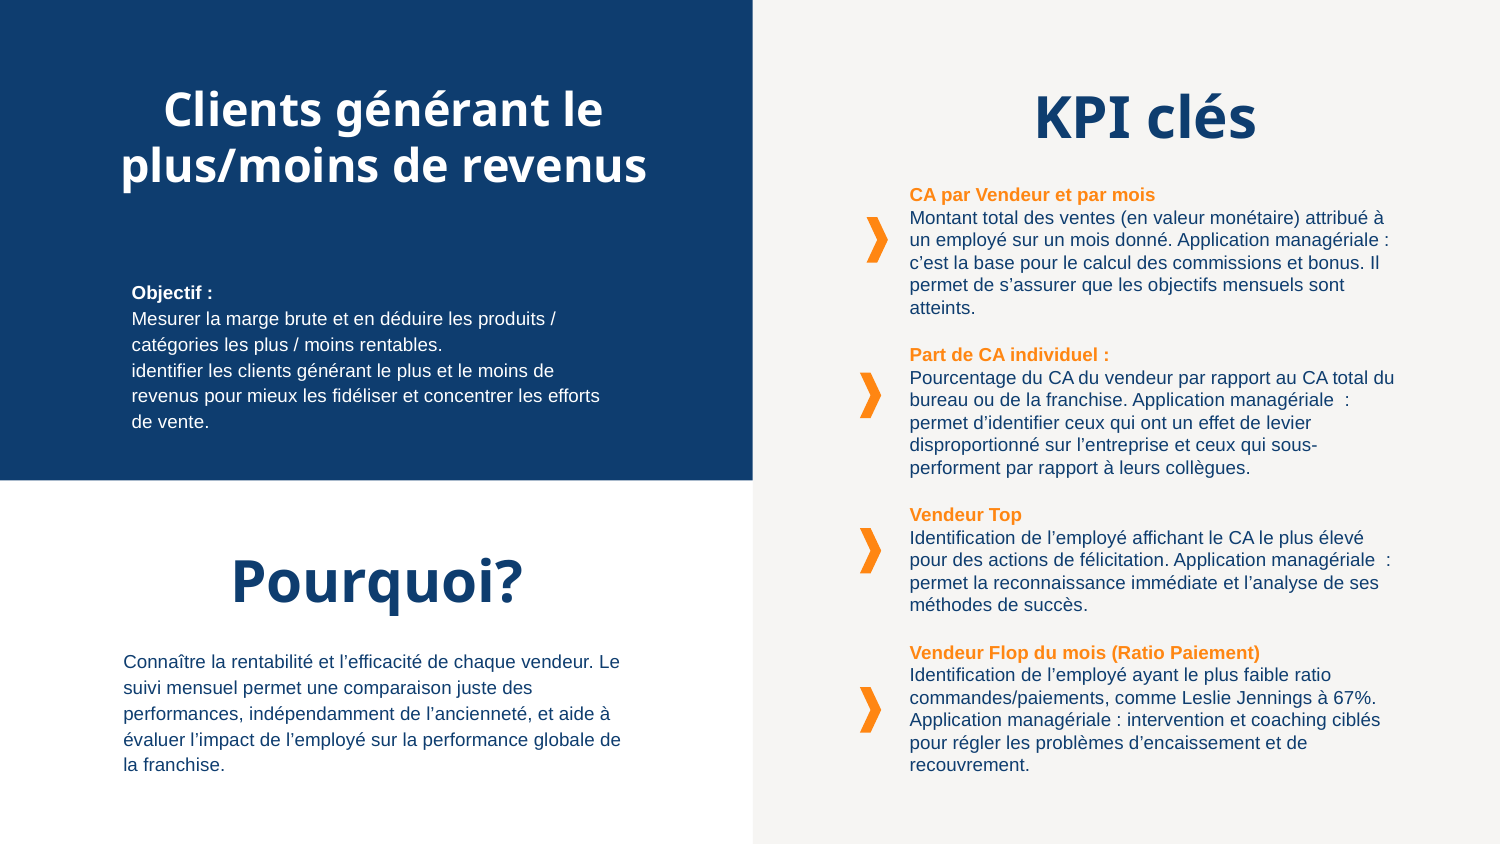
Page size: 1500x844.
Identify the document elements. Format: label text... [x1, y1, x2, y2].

list Connaître la rentabilité et l’efficacité de chaque vendeur. Le suivi mensuel permet une comparaison juste des performances, indépendamment de l’ancienneté, et aide à évaluer l’impact de l’employé sur la performance globale de la franchise. [108, 631, 645, 789]
title Pourquoi? [165, 529, 587, 632]
title Clients générant le plus/moins de revenus [97, 65, 671, 289]
title KPI clés [959, 65, 1332, 168]
list CA par Vendeur et par mois Montant total des ventes (en valeur monétaire) attribué à un employé sur un mois donné. Application managériale : c’est la base pour le calcul des commissions et bonus. Il permet de s’assurer que les objectifs mensuels sont atteints. Part de CA individuel : Pourcentage du CA du vendeur par rapport au CA total du bureau ou de la franchise. Application managériale : permet d’identifier ceux qui ont un effet de levier disproportionné sur l’entreprise et ceux qui sous-performent par rapport à leurs collègues. Vendeur Top Identification de l’employé affichant le CA le plus élevé pour des actions de félicitation. Application managériale : permet la reconnaissance immédiate et l’analyse de ses méthodes de succès. Vendeur Flop du mois (Ratio Paiement) Identification de l’employé ayant le plus faible ratio commandes/paiements, comme Leslie Jennings à 67%. Application managériale : intervention et coaching ciblés pour régler les problèmes d’encaissement et de recouvrement. [894, 168, 1410, 844]
list Objectif : Mesurer la marge brute et en déduire les produits / catégories les plus / moins rentables. identifier les clients générant le plus et le moins de revenus pour mieux les fidéliser et concentrer les efforts de vente. [116, 262, 617, 420]
text_box [0, 0, 1500, 844]
